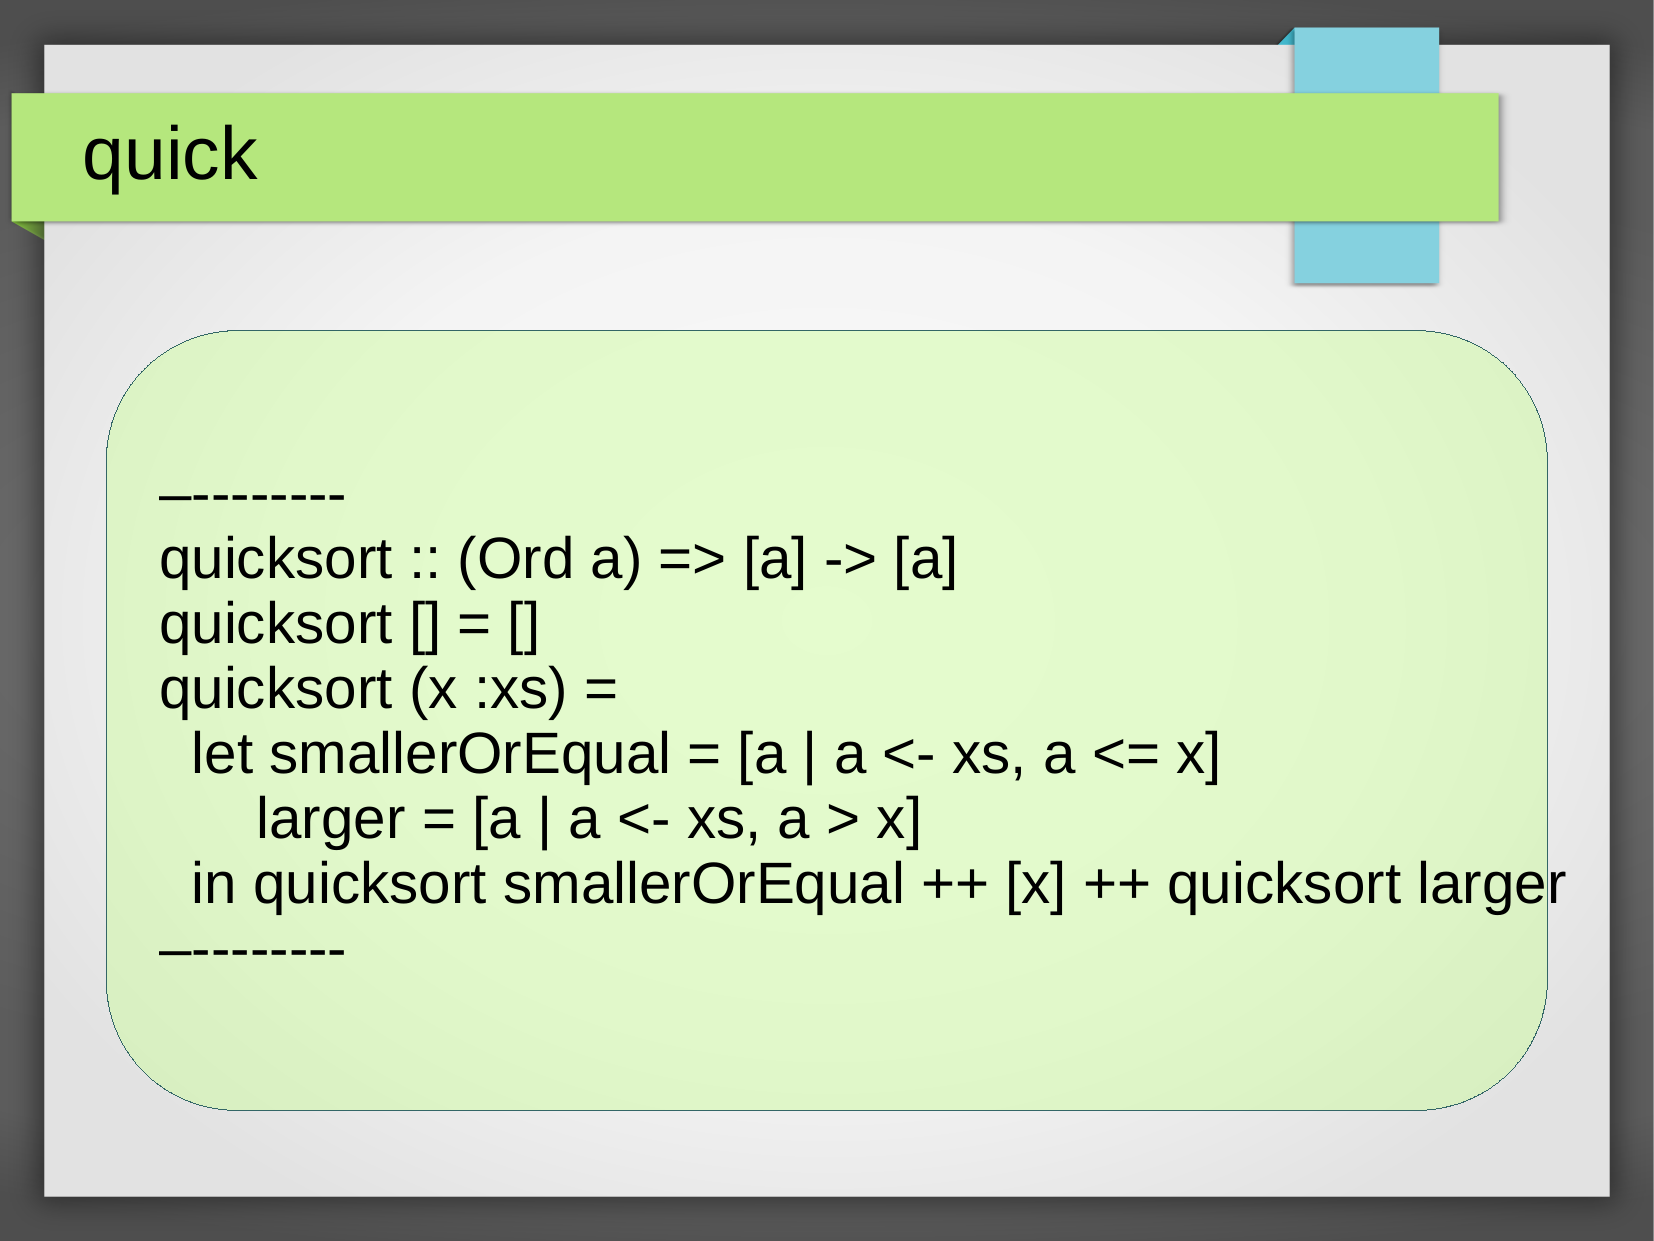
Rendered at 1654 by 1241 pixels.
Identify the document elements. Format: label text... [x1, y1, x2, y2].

picture [0, 0, 1654, 1241]
title quick [82, 94, 1264, 213]
text_box –-------- quicksort :: (Ord a) => [a] -> [a] quicksort [] = [] quicksort (x :xs) = let smallerOrEqual = [a | a <- xs, a <= x] larger = [a | a <- xs, a > x] in quicksort smallerOrEqual ++ [x] ++ quicksort larger –-------- [106, 330, 1548, 1111]
